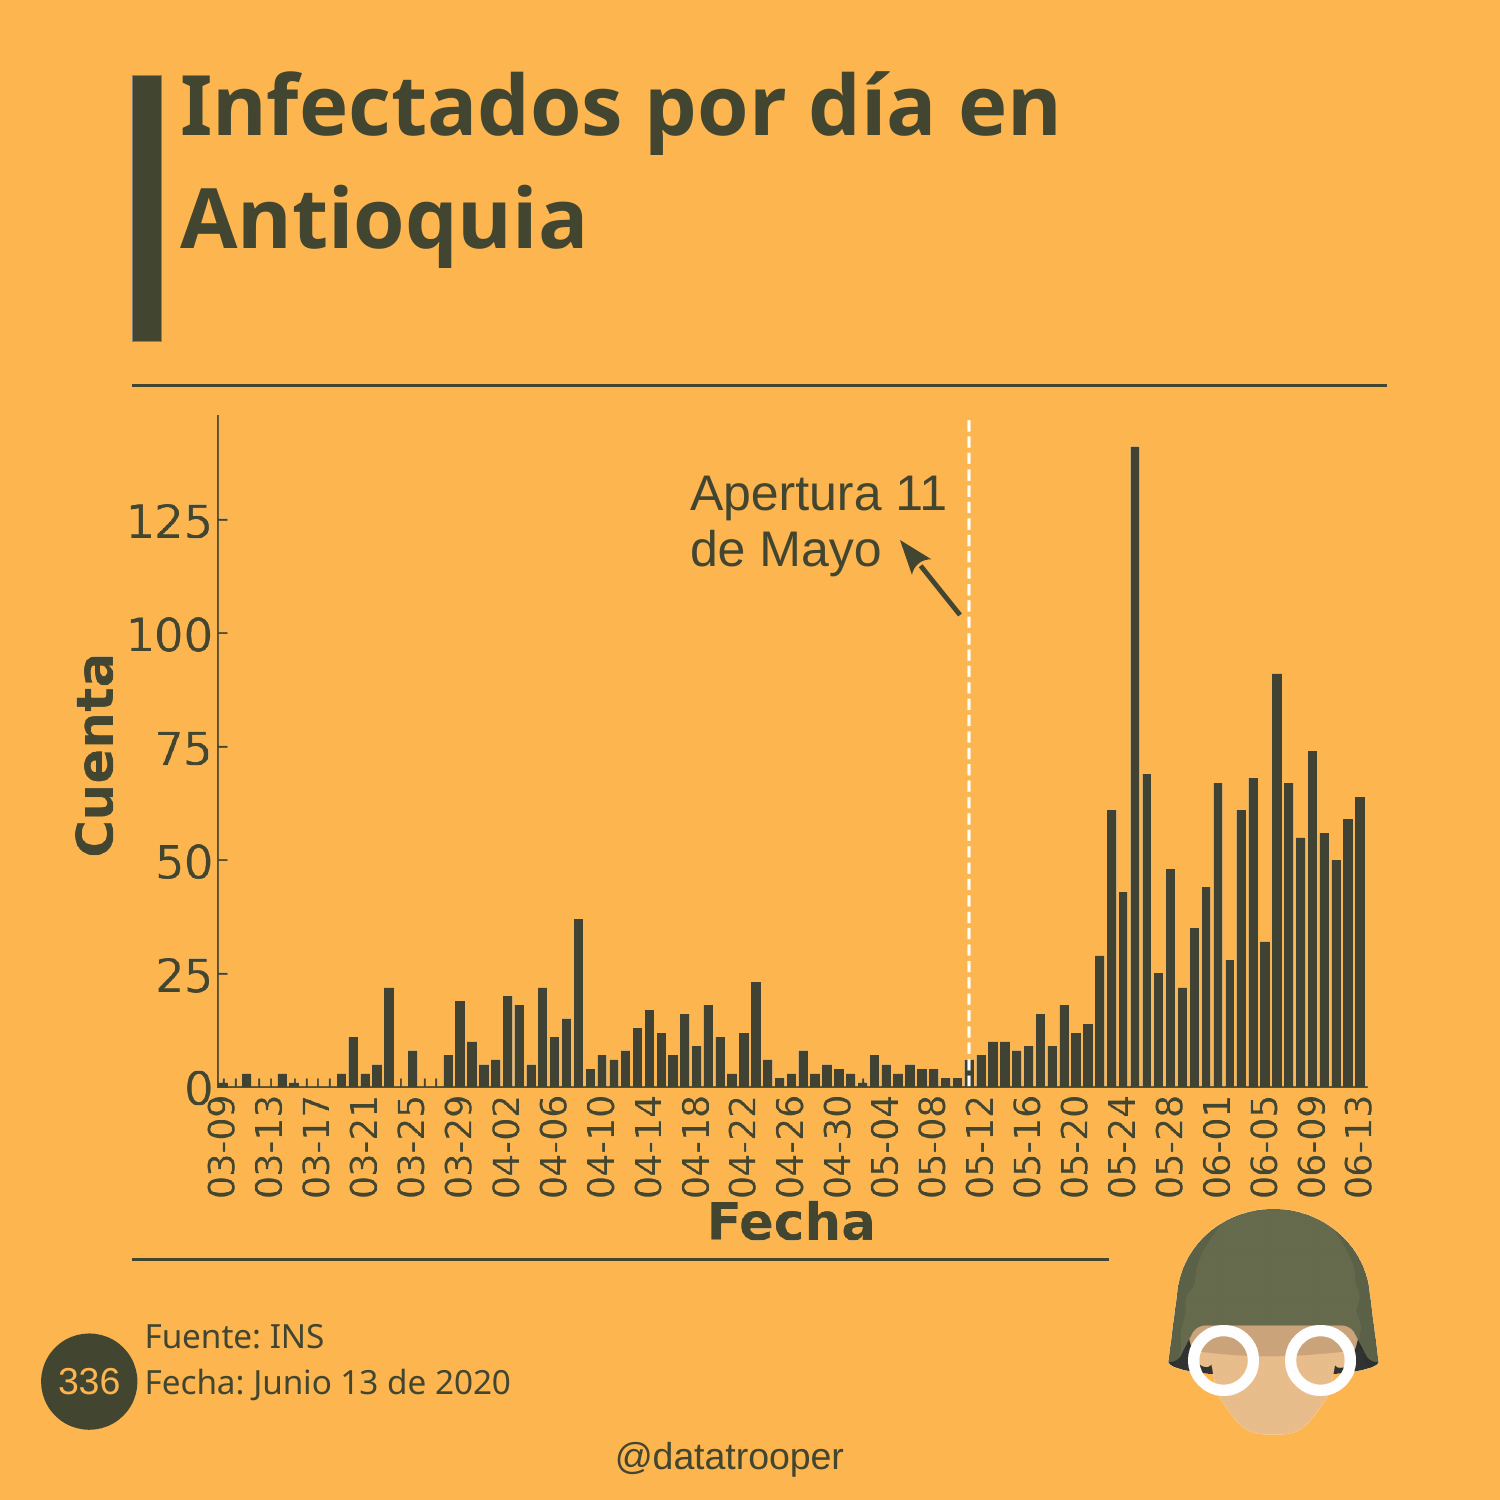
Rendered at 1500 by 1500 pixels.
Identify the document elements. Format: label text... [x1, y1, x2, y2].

title Infectados por día en Antioquia [180, 64, 1351, 255]
picture [71, 415, 1410, 1500]
